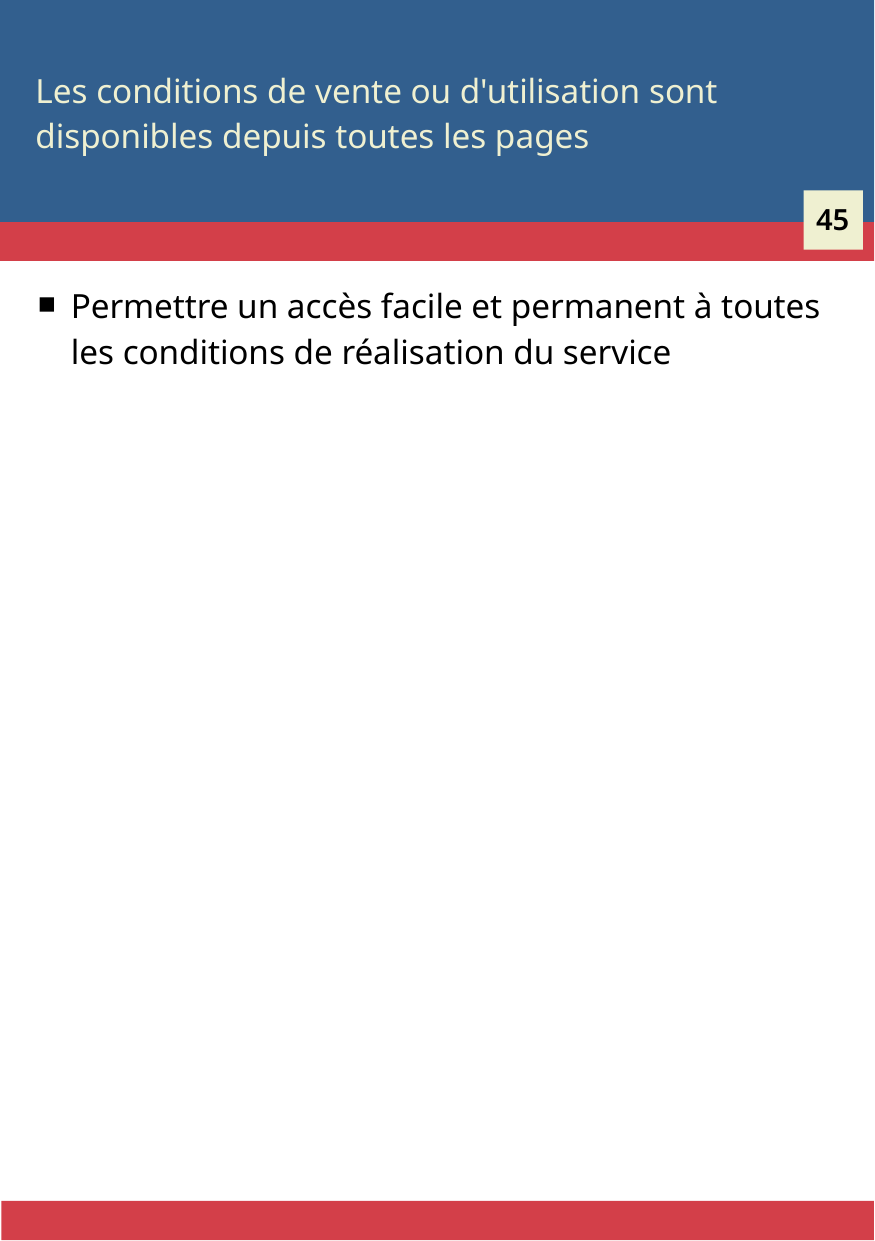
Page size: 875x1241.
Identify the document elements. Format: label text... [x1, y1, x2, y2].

text_box 45 [803, 188, 863, 249]
list Permettre un accès facile et permanent à toutes les conditions de réalisation du service [23, 283, 839, 1111]
title Les conditions de vente ou d'utilisation sont disponibles depuis toutes les pages [35, 13, 839, 213]
